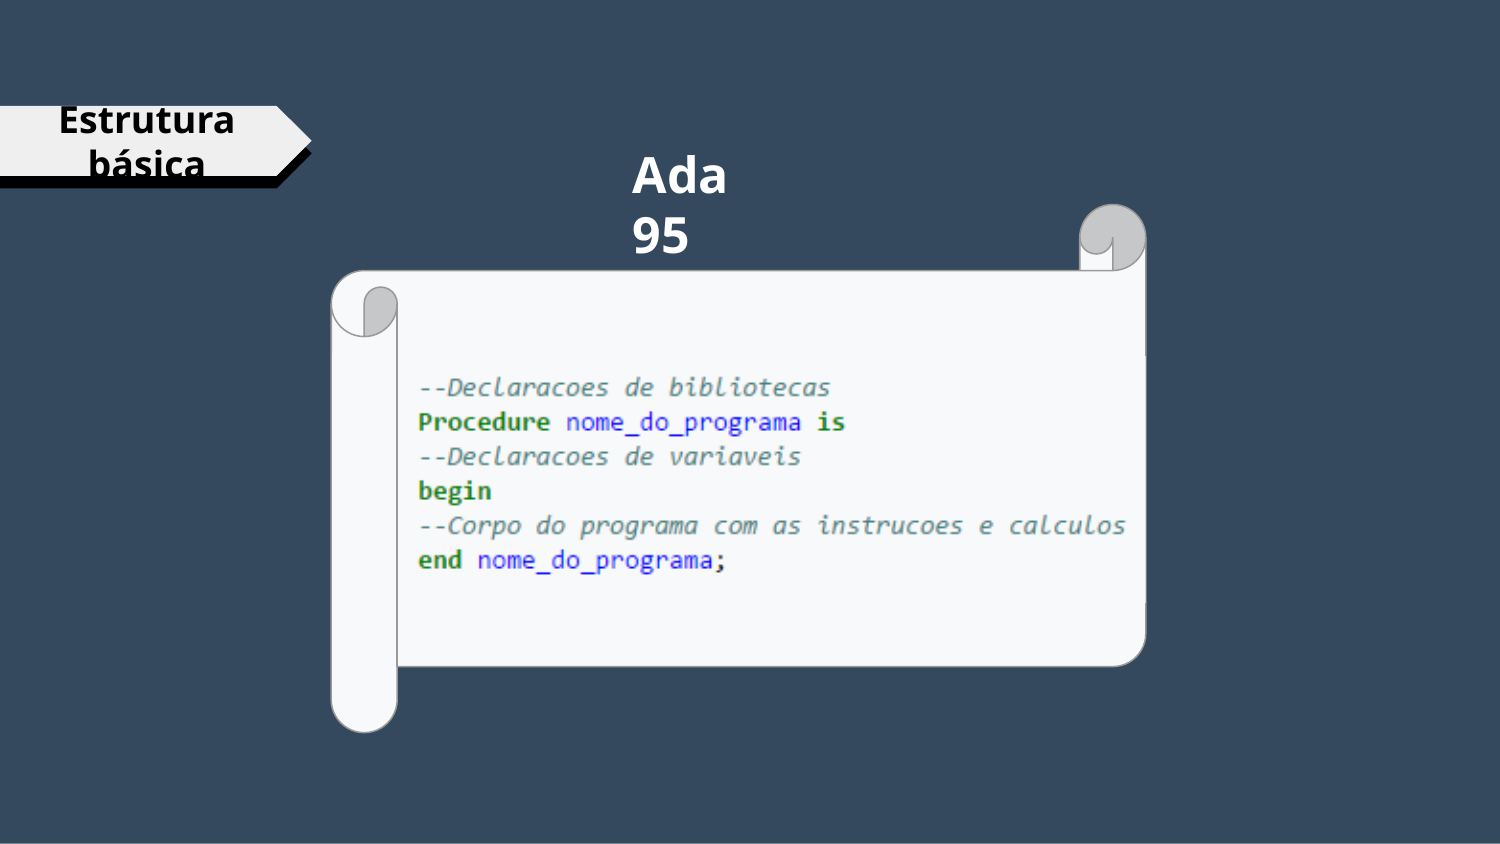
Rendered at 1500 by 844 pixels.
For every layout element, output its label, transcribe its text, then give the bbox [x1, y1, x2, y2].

text_box Estrutura básica [0, 105, 312, 176]
picture [405, 356, 1146, 603]
text_box Origem [0, 147, 312, 189]
text_box Ada 95 [617, 128, 801, 217]
text_box [0, 0, 1500, 844]
